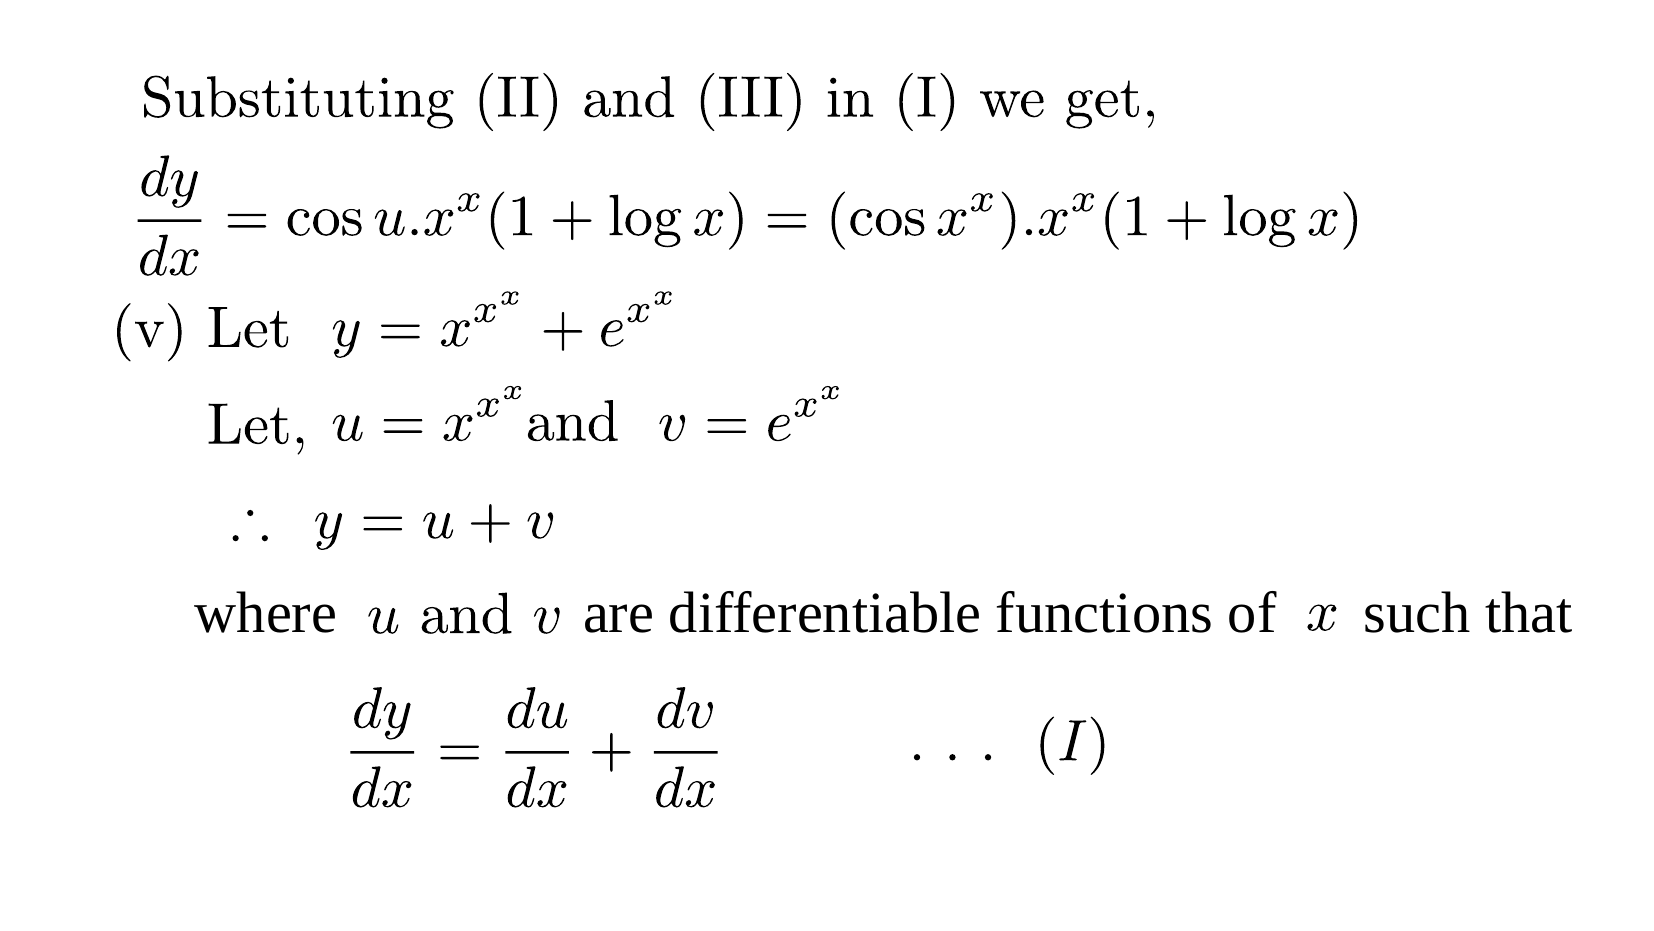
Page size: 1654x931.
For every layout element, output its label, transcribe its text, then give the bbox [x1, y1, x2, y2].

text_box [208, 403, 304, 455]
text_box [137, 155, 1358, 276]
text_box [350, 687, 718, 808]
text_box [232, 509, 268, 542]
text_box [332, 291, 672, 358]
text_box [1307, 604, 1337, 631]
text_box [368, 592, 560, 634]
text_box [527, 385, 839, 442]
text_box [911, 716, 1105, 775]
text_box [315, 504, 554, 550]
text_box [332, 385, 522, 442]
title where are differentiable functions of such that [47, 37, 1607, 886]
text_box [114, 303, 289, 362]
text_box [143, 72, 1154, 132]
